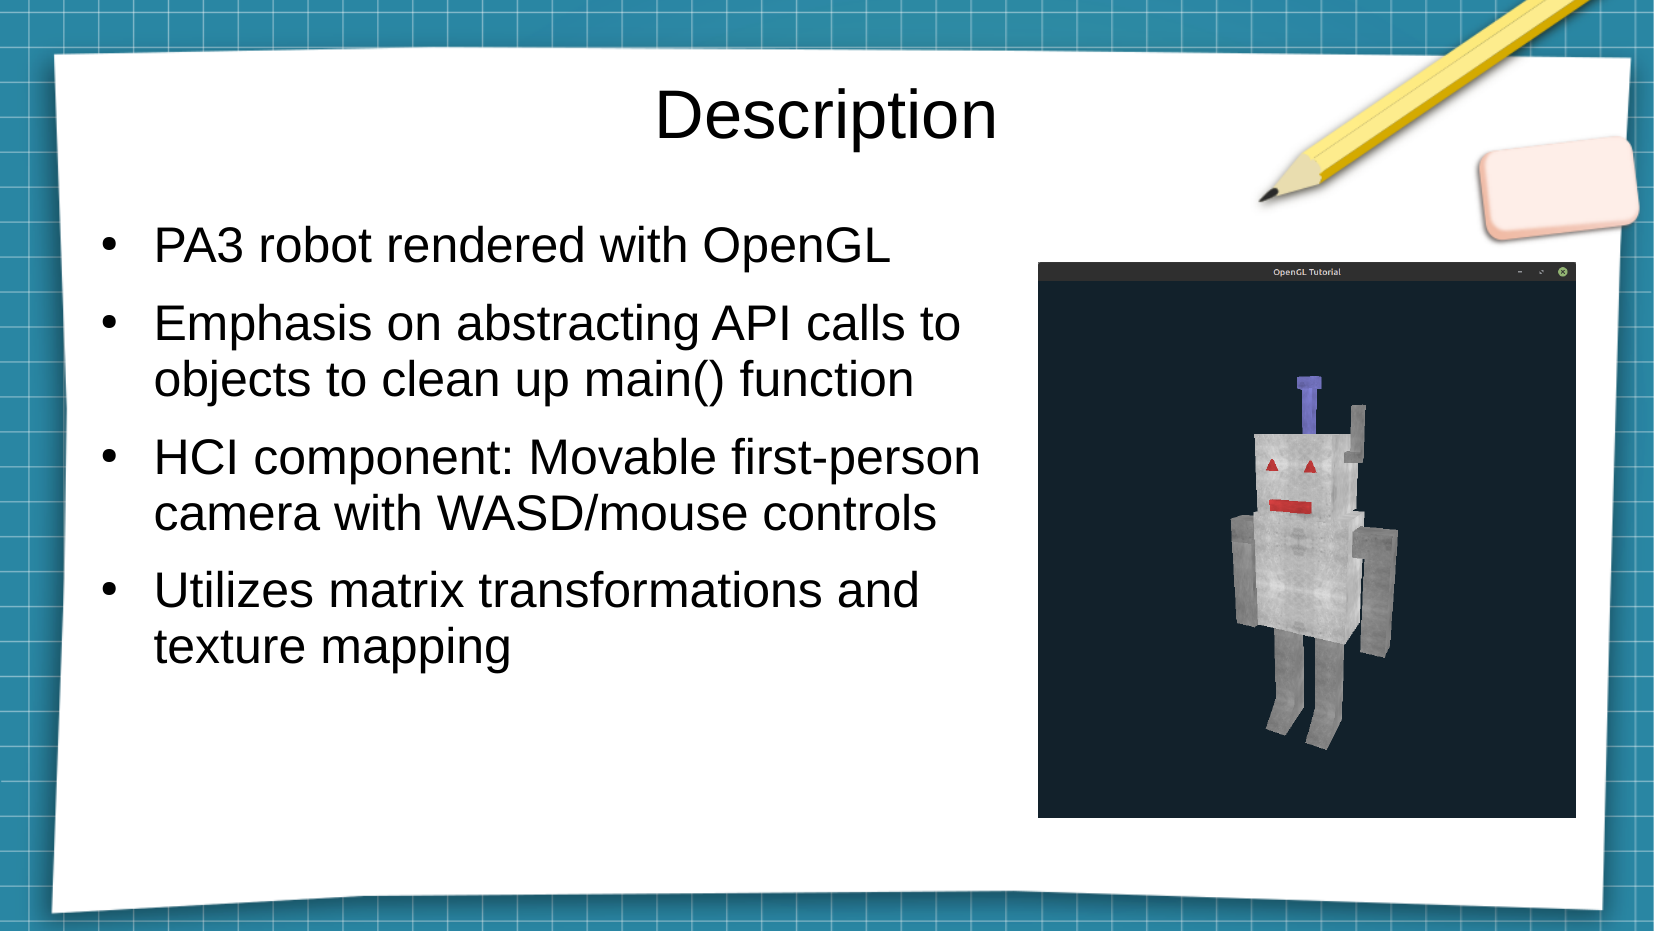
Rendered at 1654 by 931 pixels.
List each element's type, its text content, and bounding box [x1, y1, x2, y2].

picture [0, 0, 1654, 931]
title Description [82, 37, 1571, 193]
list PA3 robot rendered with OpenGL Emphasis on abstracting API calls to objects to clean up main() function HCI component: Movable first-person camera with WASD/mouse controls Utilizes matrix transformations and texture mapping [82, 217, 1013, 758]
